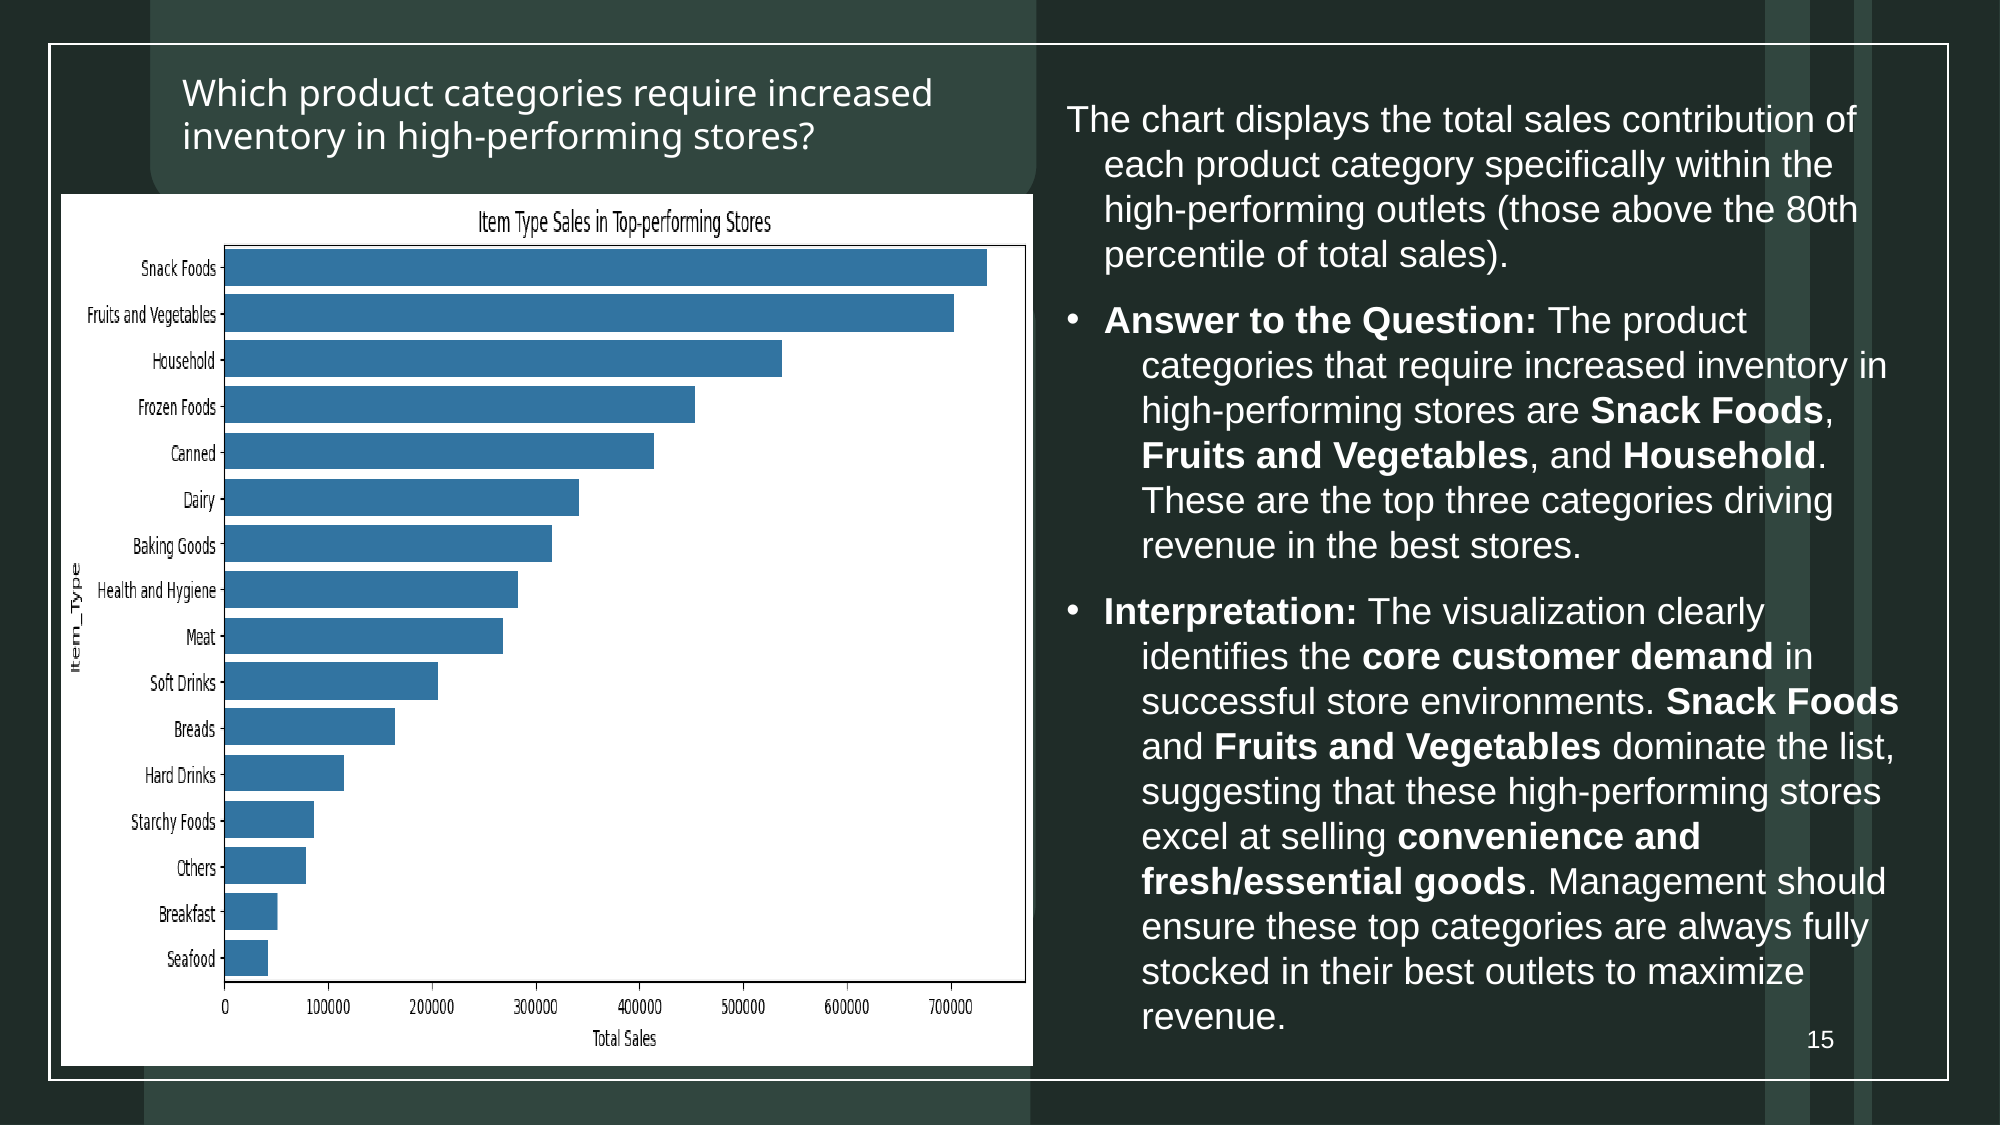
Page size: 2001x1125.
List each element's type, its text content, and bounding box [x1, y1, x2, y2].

list Which product categories require increased inventory in high-performing stores? [167, 61, 1032, 194]
picture [61, 194, 1033, 1066]
slide_number 15 [1791, 1008, 1931, 1068]
text_box The chart displays the total sales contribution of each product category specifically within the high-performing outlets (those above the 80th percentile of total sales). Answer to the Question: The product categories that require increased inventory in high-performing stores are Snack Foods, Fruits and Vegetables, and Household. These are the top three categories driving revenue in the best stores. Interpretation: The visualization clearly identifies the core customer demand in successful store environments. Snack Foods and Fruits and Vegetables dominate the list, suggesting that these high-performing stores excel at selling convenience and fresh/essential goods. Management should ensure these top categories are always fully stocked in their best outlets to maximize revenue. [1051, 87, 1916, 222]
